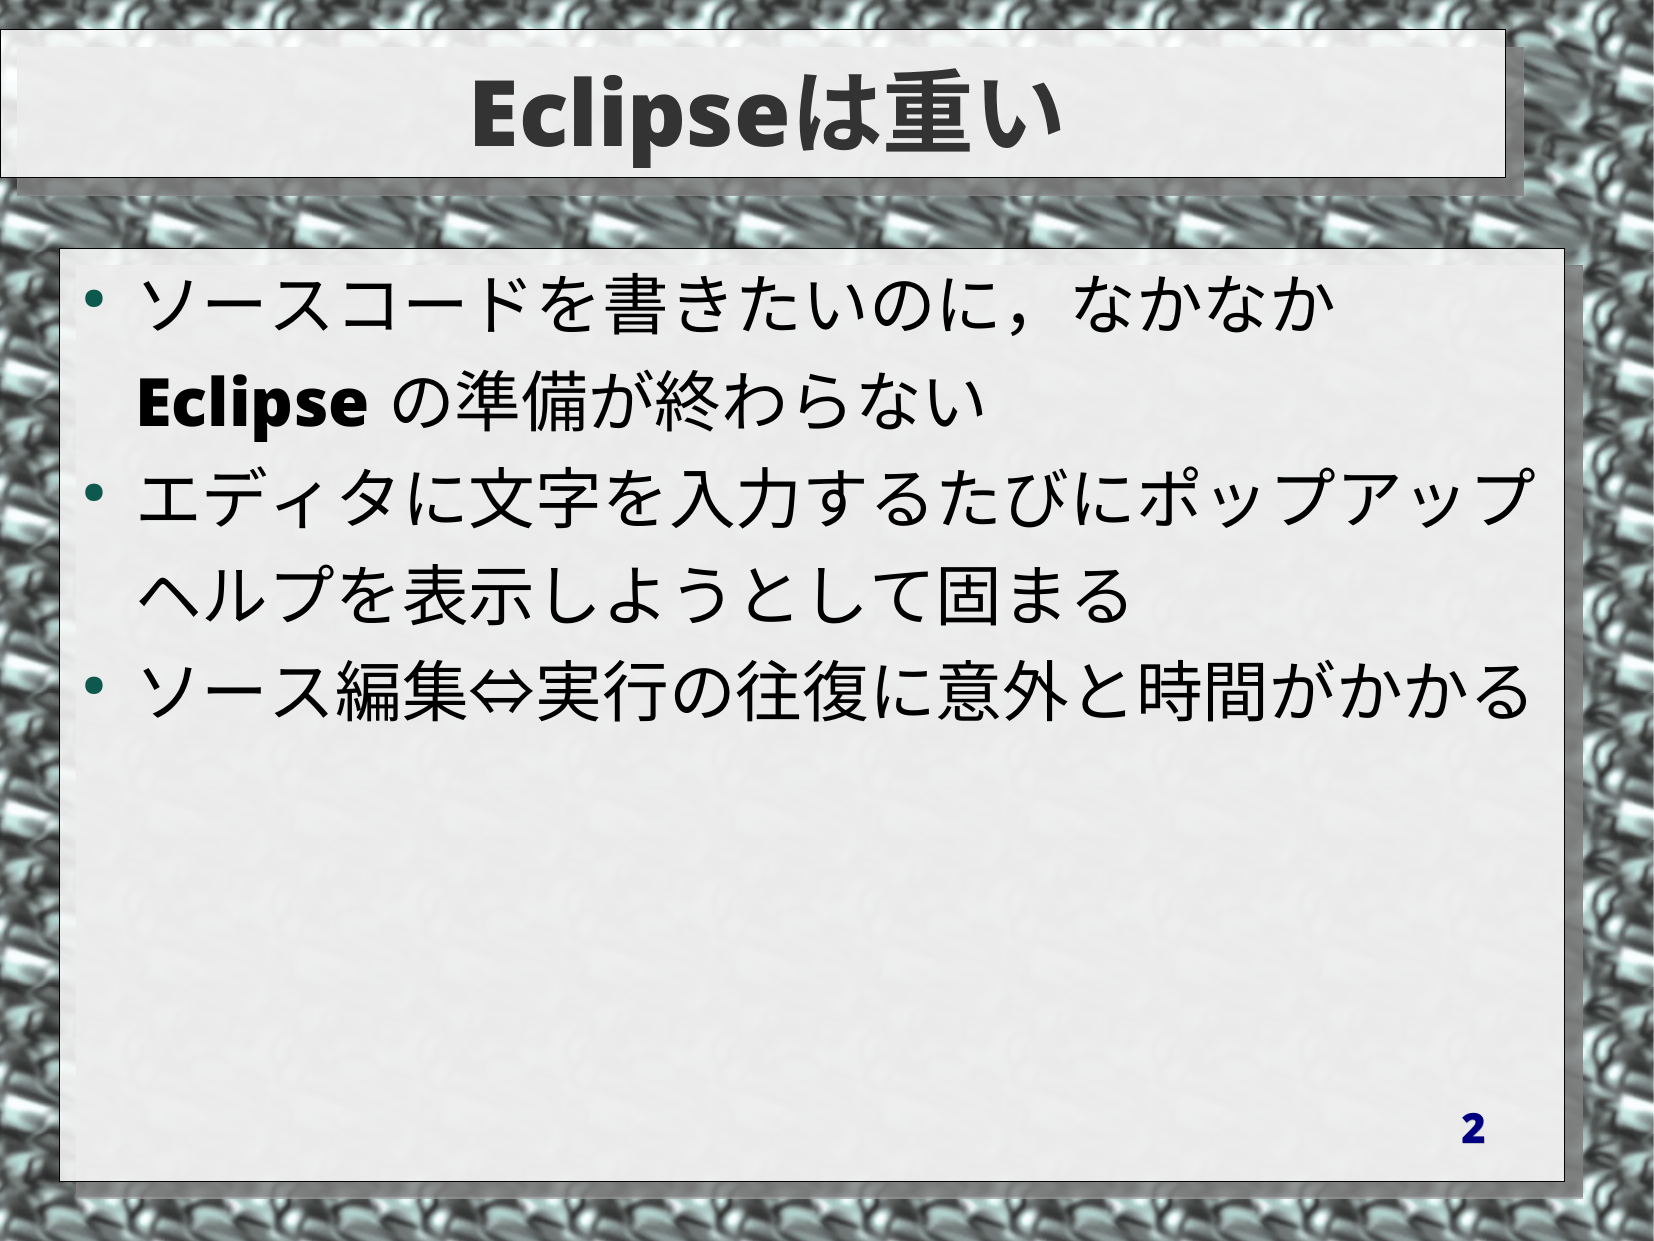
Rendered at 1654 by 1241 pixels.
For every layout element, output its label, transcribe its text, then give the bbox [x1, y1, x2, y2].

title Eclipseは重い [29, 35, 1506, 177]
list ソースコードを書きたいのに，なかなかEclipseの準備が終わらない エディタに文字を入力するたびにポップアップヘルプを表示しようとして固まる ソース編集⇔実行の往復に意外と時間がかかる [64, 252, 1565, 1152]
picture [0, 0, 1654, 1241]
